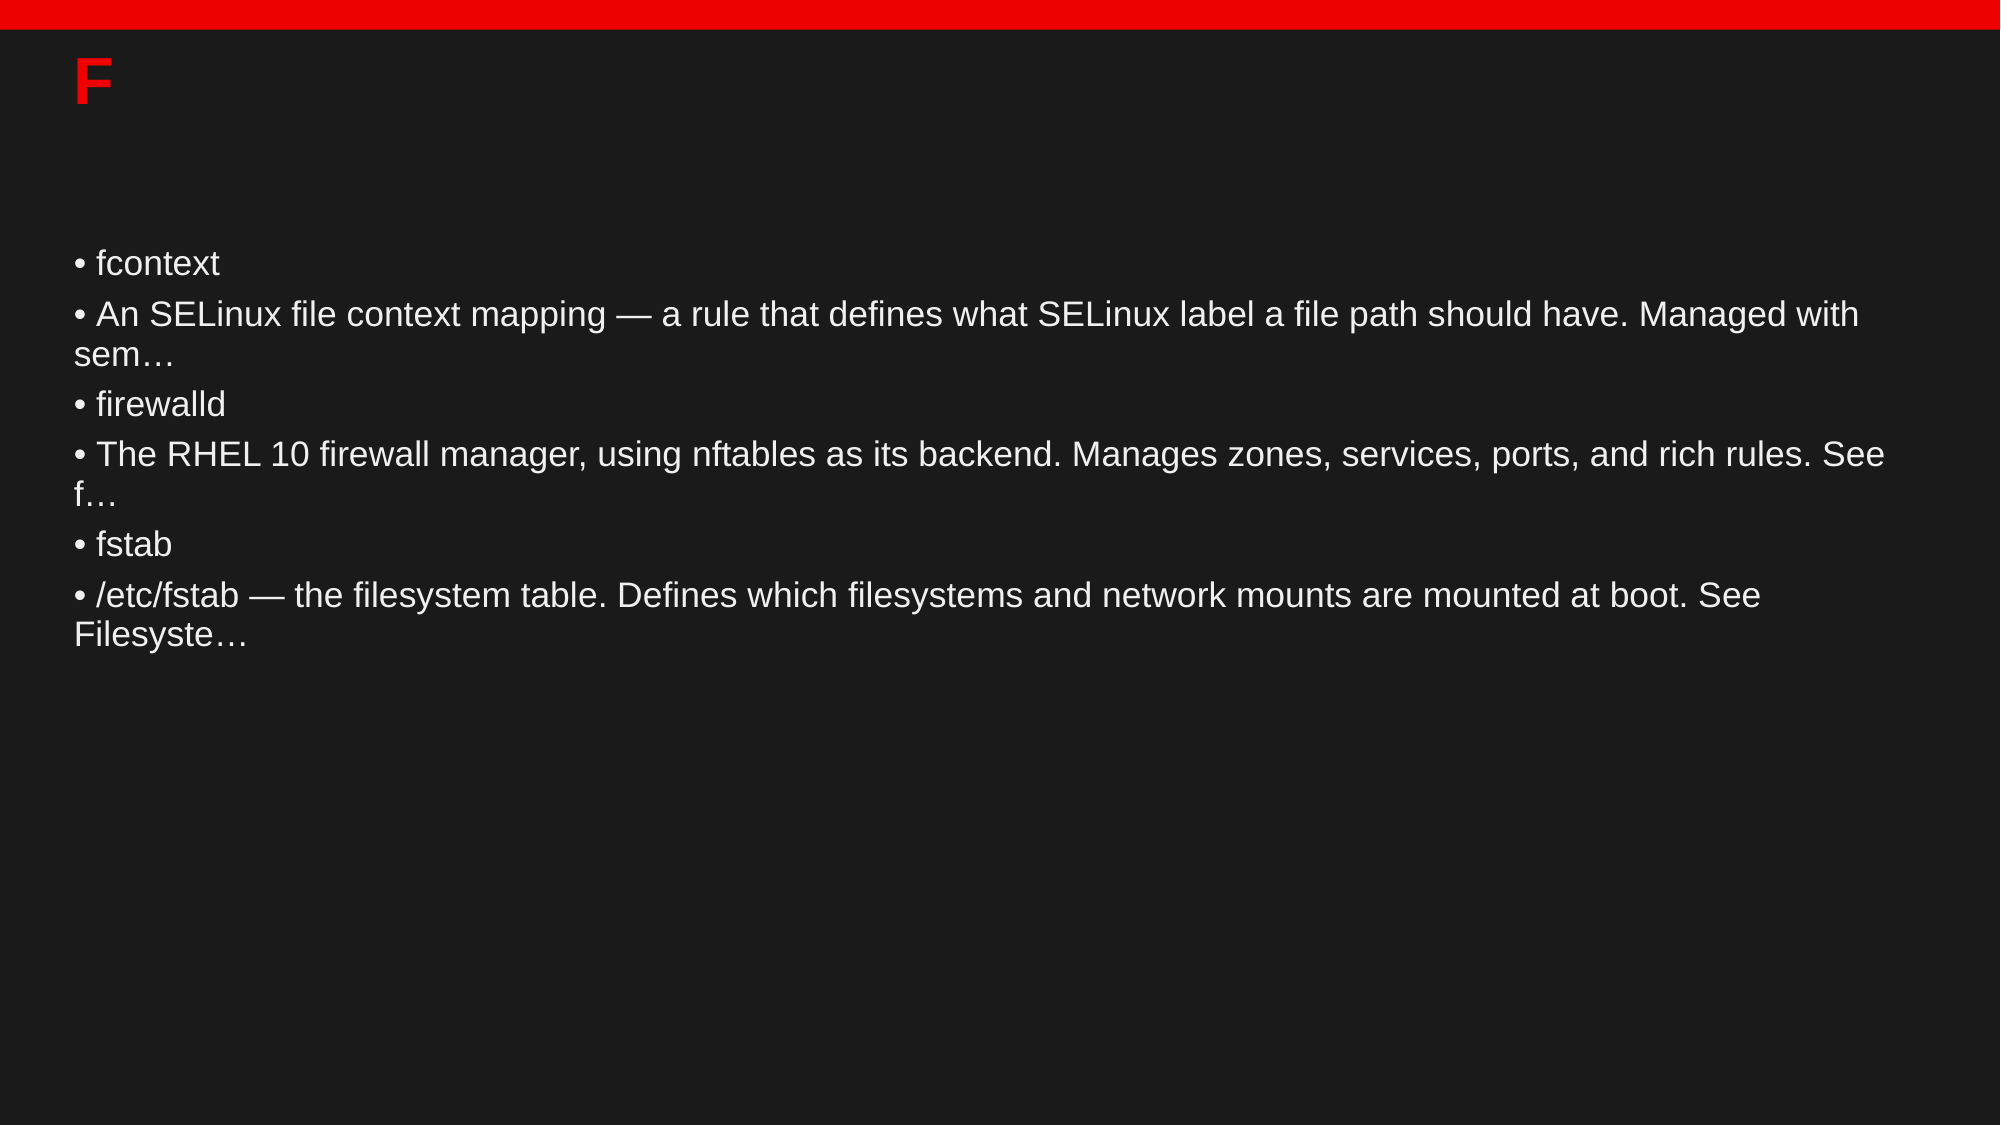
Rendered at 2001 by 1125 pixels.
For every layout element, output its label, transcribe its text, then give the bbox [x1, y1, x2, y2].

text_box [0, 0, 2001, 30]
text_box • fcontext • An SELinux file context mapping — a rule that defines what SELinux label a file path should have. Managed with sem… • firewalld • The RHEL 10 firewall manager, using nftables as its backend. Manages zones, services, ports, and rich rules. See f… • fstab • /etc/fstab — the filesystem table. Defines which filesystems and network mounts are mounted at boot. See Filesyste… [59, 236, 1942, 1037]
text_box F [59, 36, 1942, 208]
